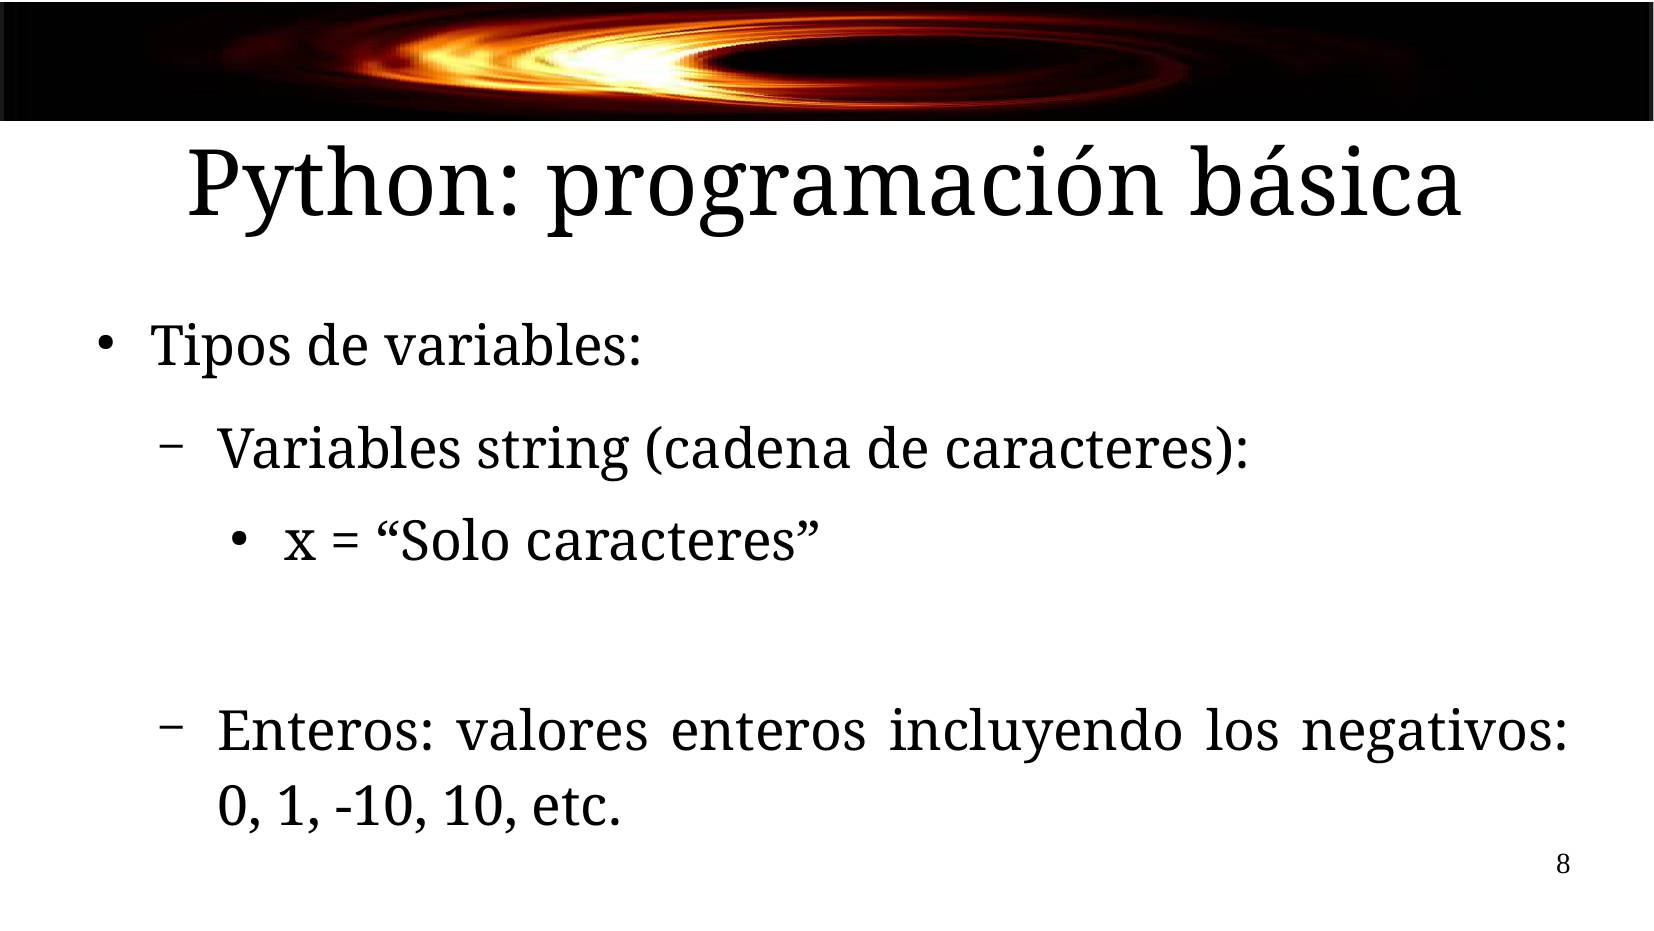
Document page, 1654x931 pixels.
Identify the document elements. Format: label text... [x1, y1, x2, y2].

title Python: programación básica [82, 121, 1571, 258]
picture [0, 2, 1654, 121]
list Tipos de variables: Variables string (cadena de caracteres): x = “Solo caracteres” Enteros: valores enteros incluyendo los negativos: 0, 1, -10, 10, etc. [82, 306, 1571, 846]
